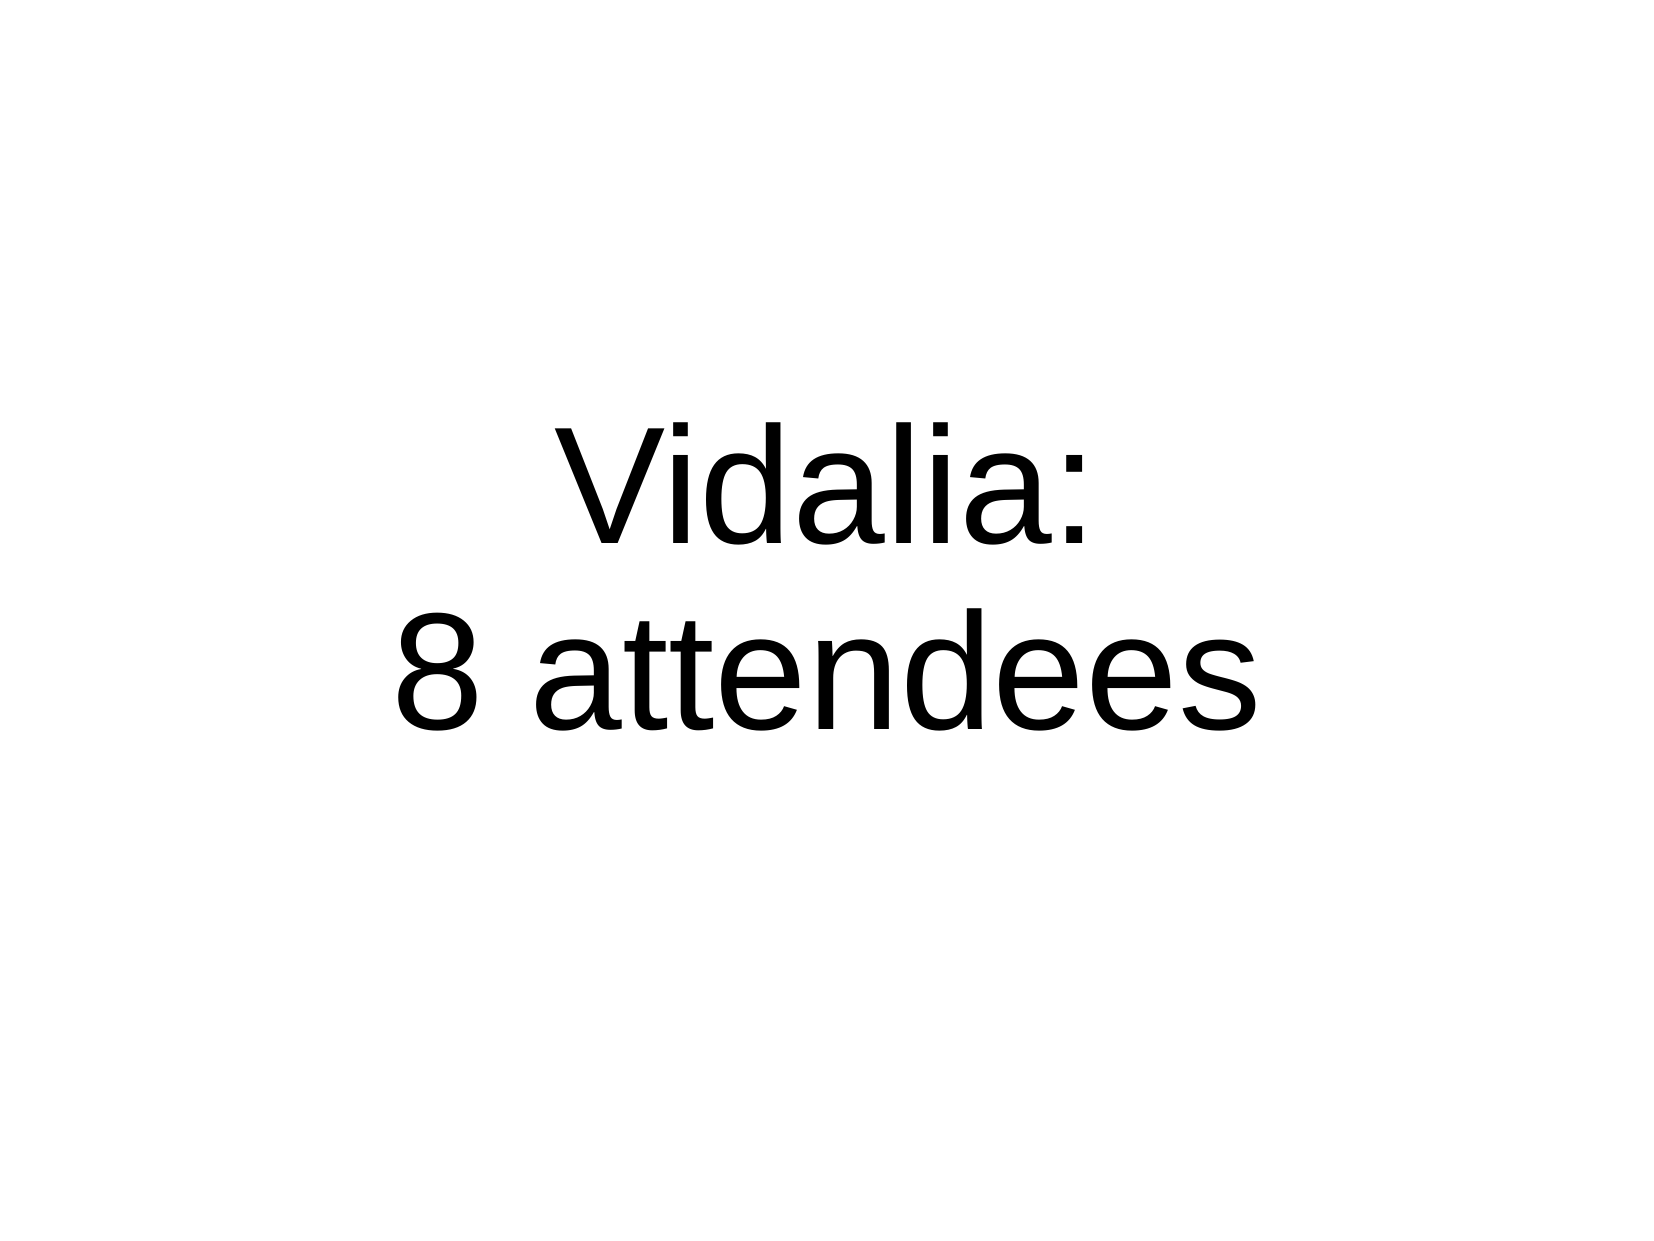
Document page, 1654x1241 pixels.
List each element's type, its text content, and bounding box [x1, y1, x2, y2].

subtitle Vidalia: 8 attendees [82, 56, 1571, 1102]
